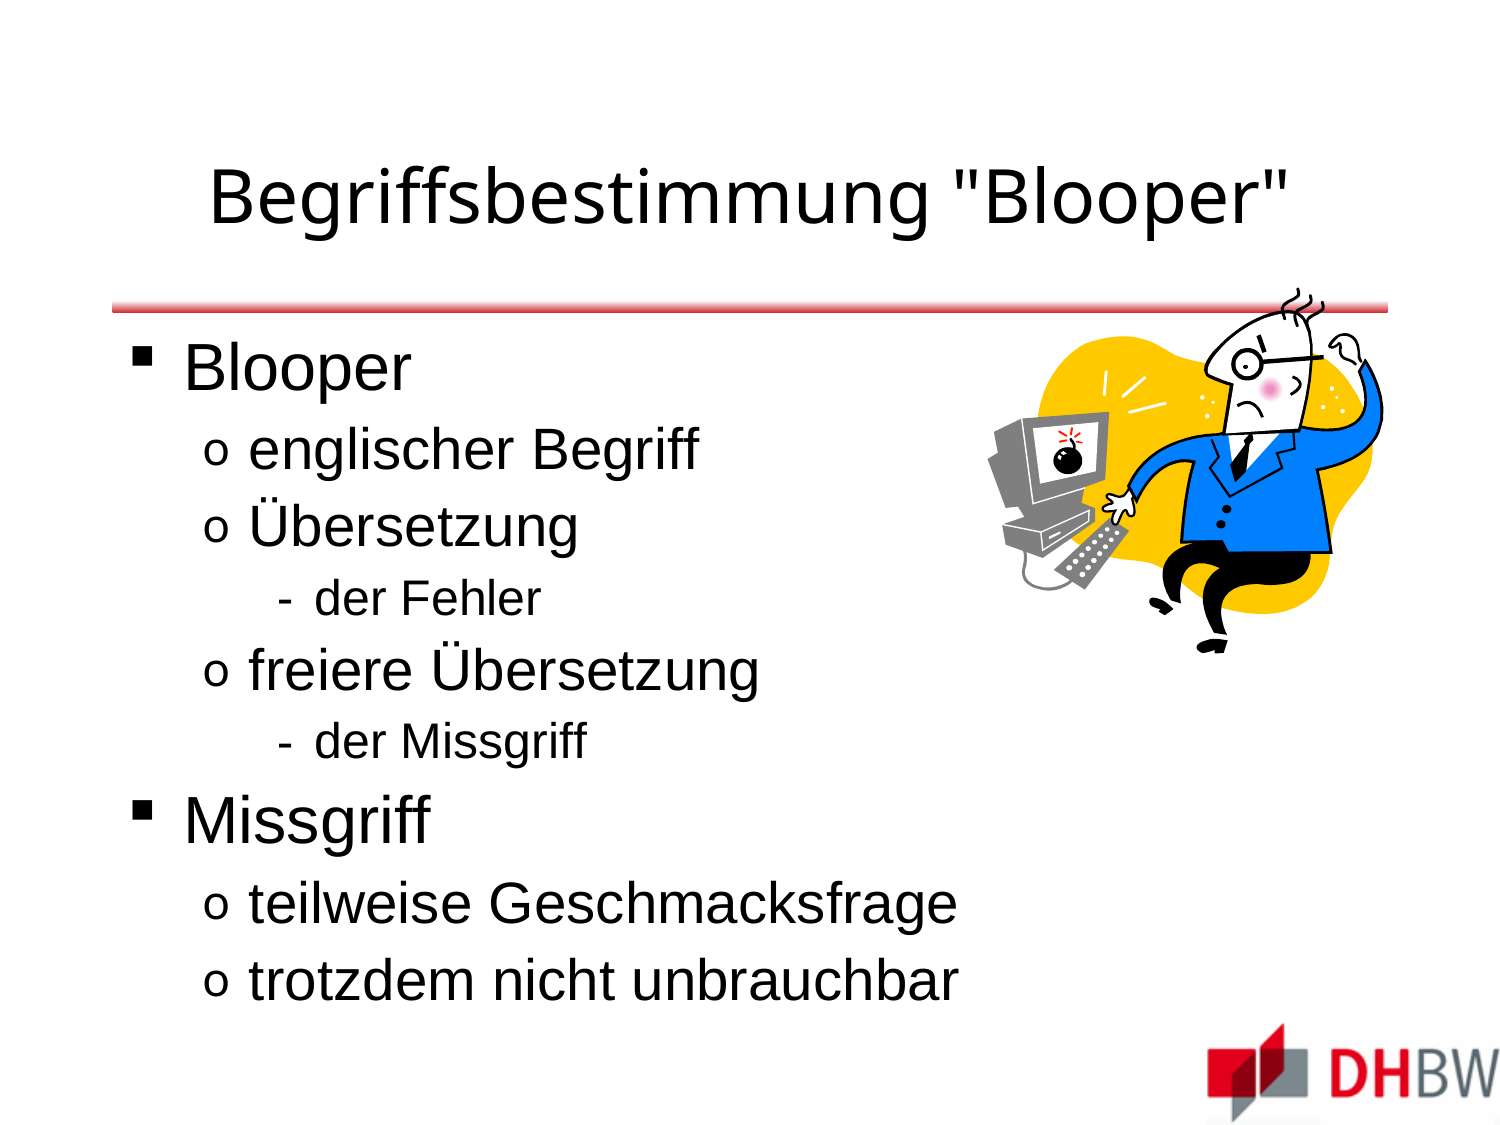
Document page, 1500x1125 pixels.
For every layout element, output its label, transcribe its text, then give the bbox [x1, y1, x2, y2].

title Begriffsbestimmung "Blooper" [112, 99, 1388, 288]
list Blooper englischer Begriff Übersetzung der Fehler freiere Übersetzung der Missgriff Missgriff teilweise Geschmacksfrage trotzdem nicht unbrauchbar [112, 324, 1388, 1051]
picture [987, 287, 1393, 654]
picture [1206, 1021, 1500, 1125]
